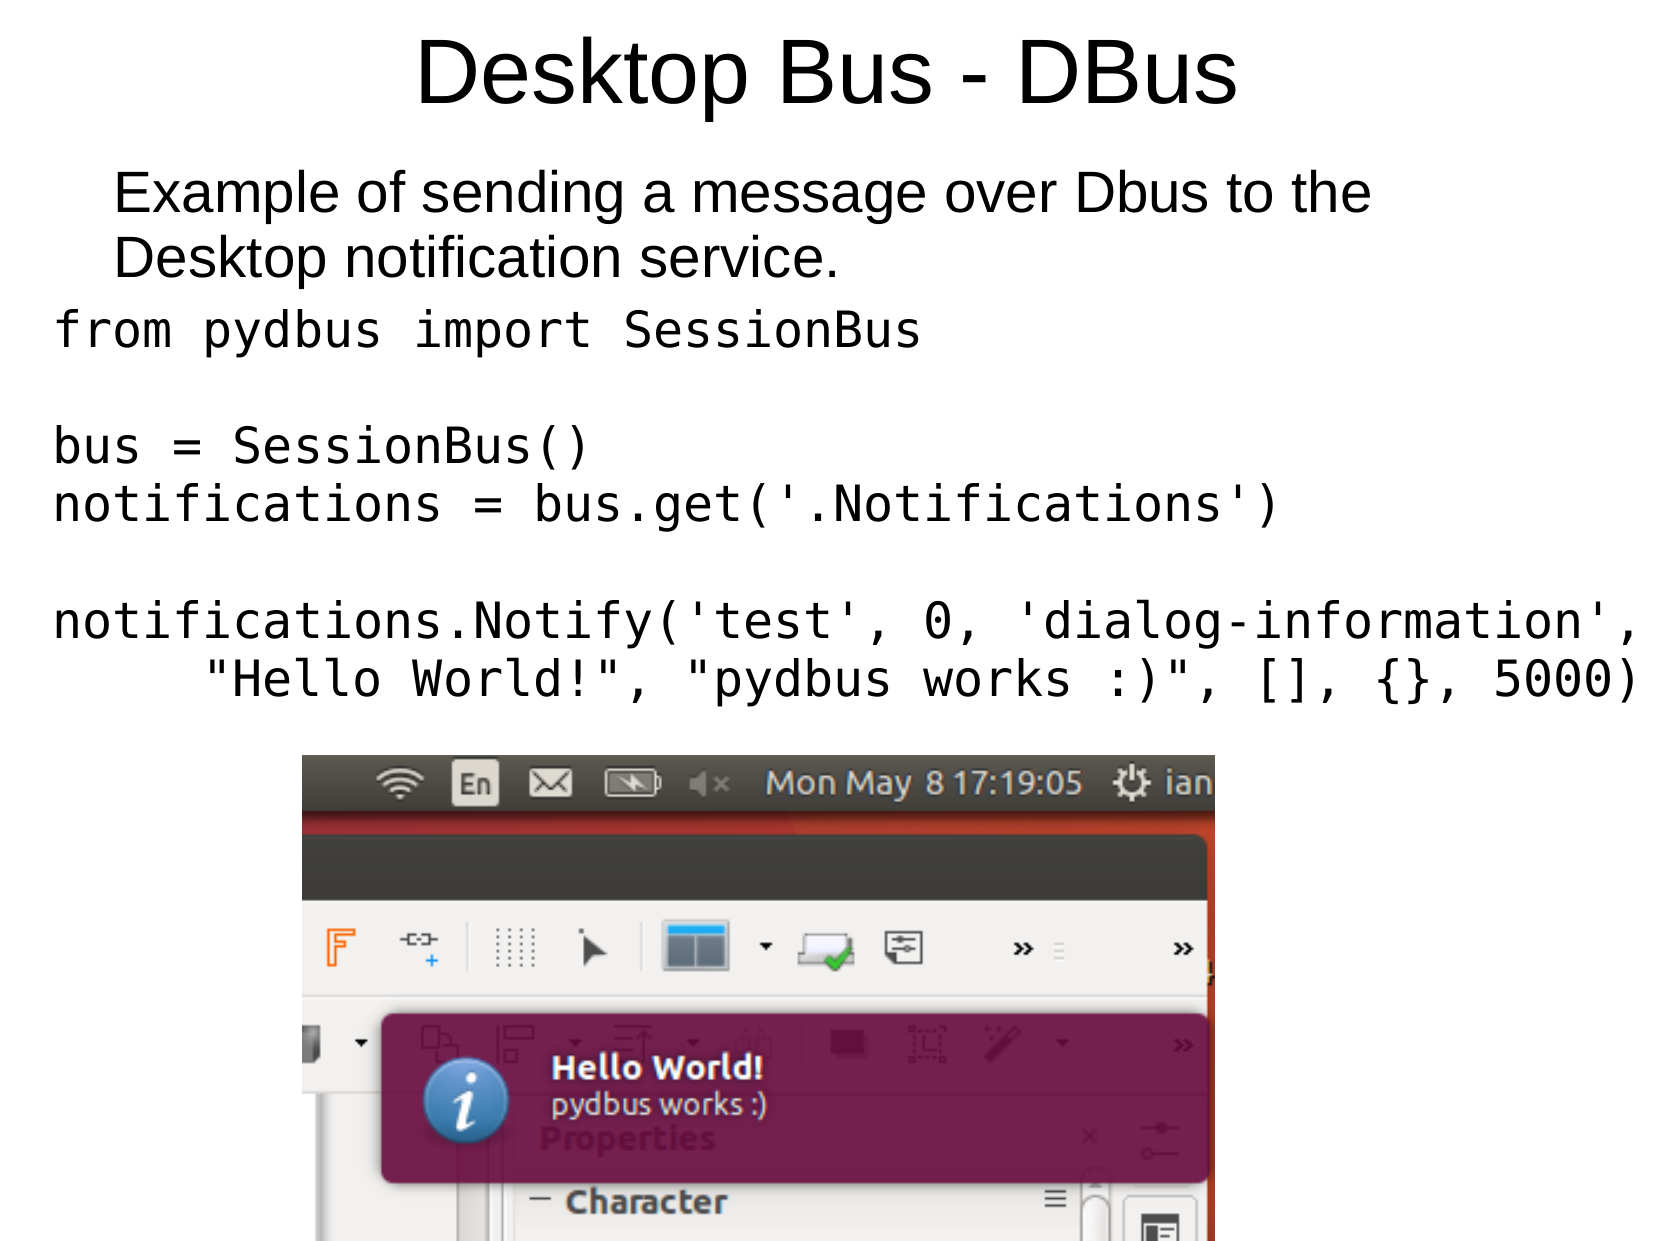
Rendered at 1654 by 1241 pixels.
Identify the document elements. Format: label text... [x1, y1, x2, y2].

text_box from pydbus import SessionBus bus = SessionBus() notifications = bus.get('.Notifications') notifications.Notify('test', 0, 'dialog-information', "Hello World!", "pydbus works :)", [], {}, 5000) [38, 293, 1654, 756]
text_box Example of sending a message over Dbus to the Desktop notification service. [78, 115, 1567, 335]
picture [302, 755, 1215, 1241]
title Desktop Bus - DBus [19, 0, 1636, 145]
